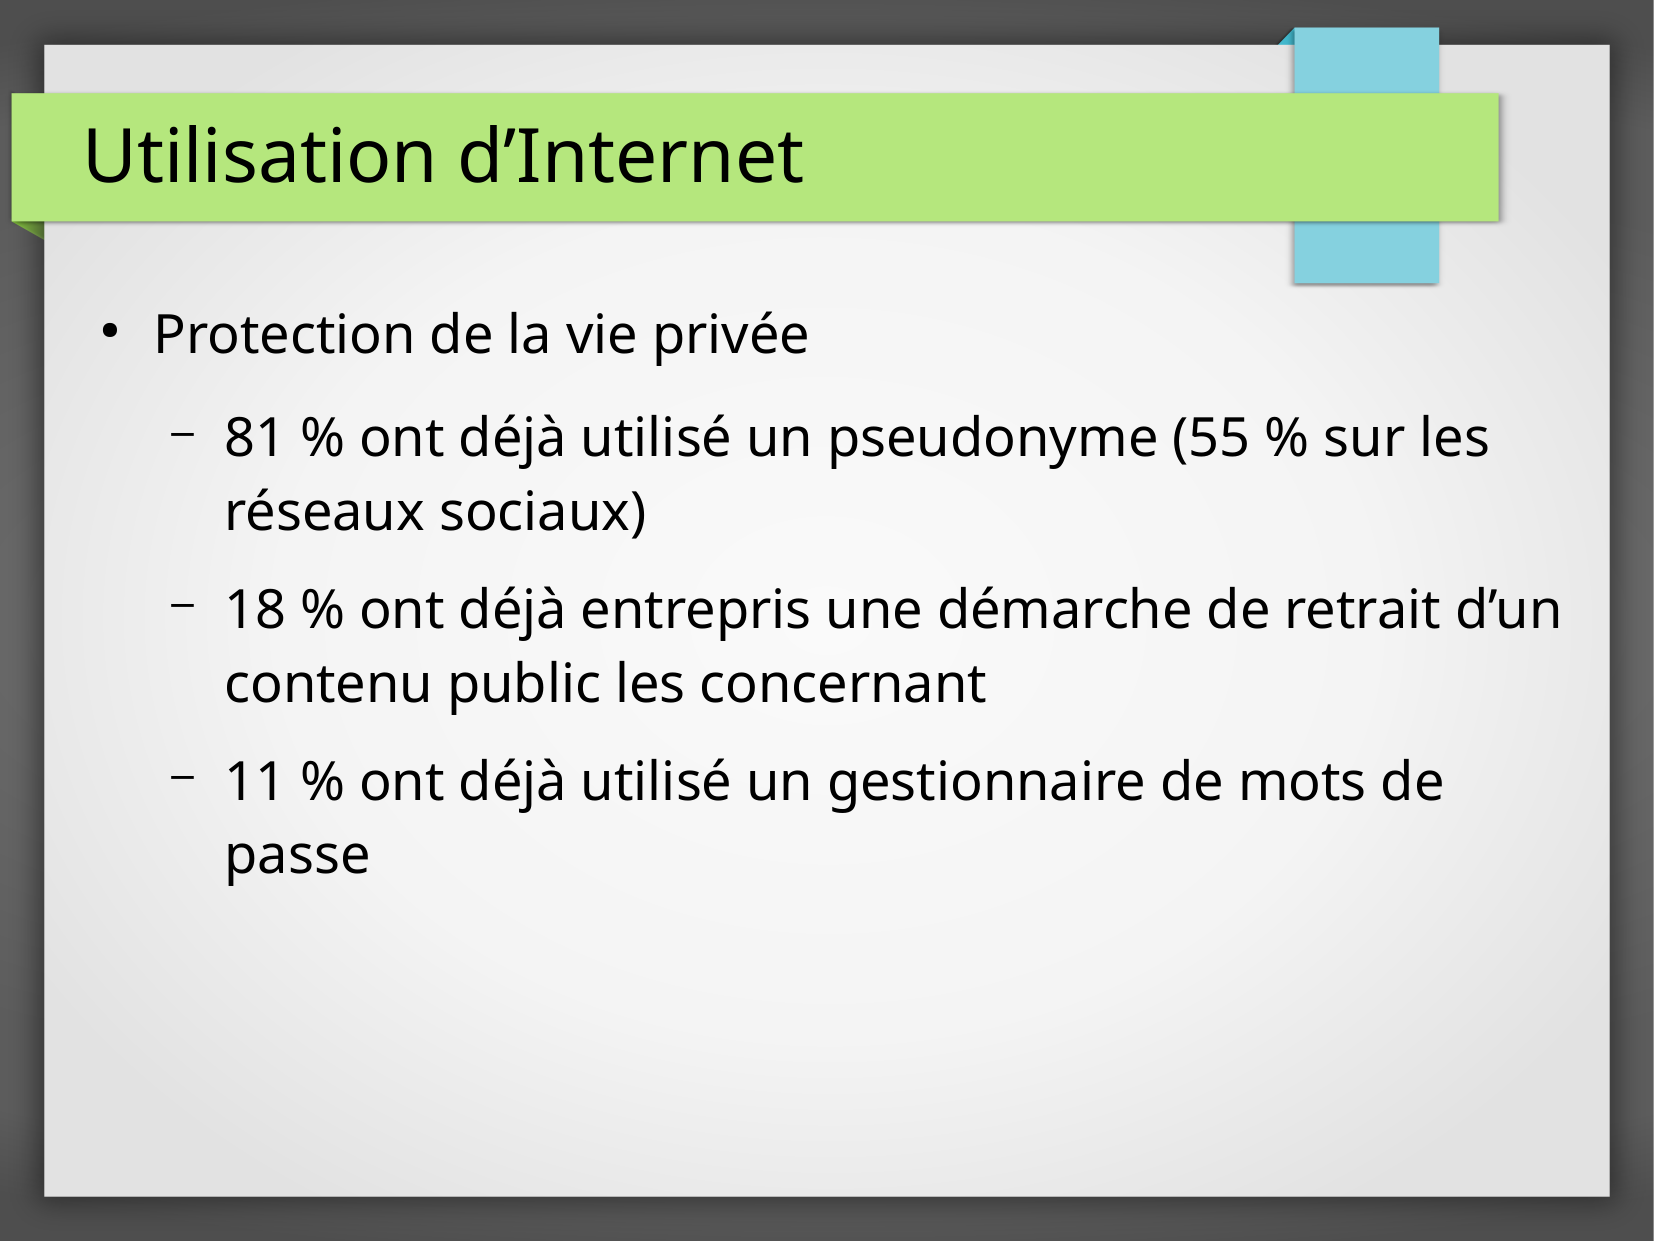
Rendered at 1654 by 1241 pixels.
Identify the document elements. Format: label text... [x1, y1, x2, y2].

list Protection de la vie privée 81 % ont déjà utilisé un pseudonyme (55 % sur les réseaux sociaux) 18 % ont déjà entrepris une démarche de retrait d’un contenu public les concernant 11 % ont déjà utilisé un gestionnaire de mots de passe [82, 295, 1571, 1015]
title Utilisation d’Internet [82, 94, 1264, 213]
picture [0, 0, 1654, 1241]
